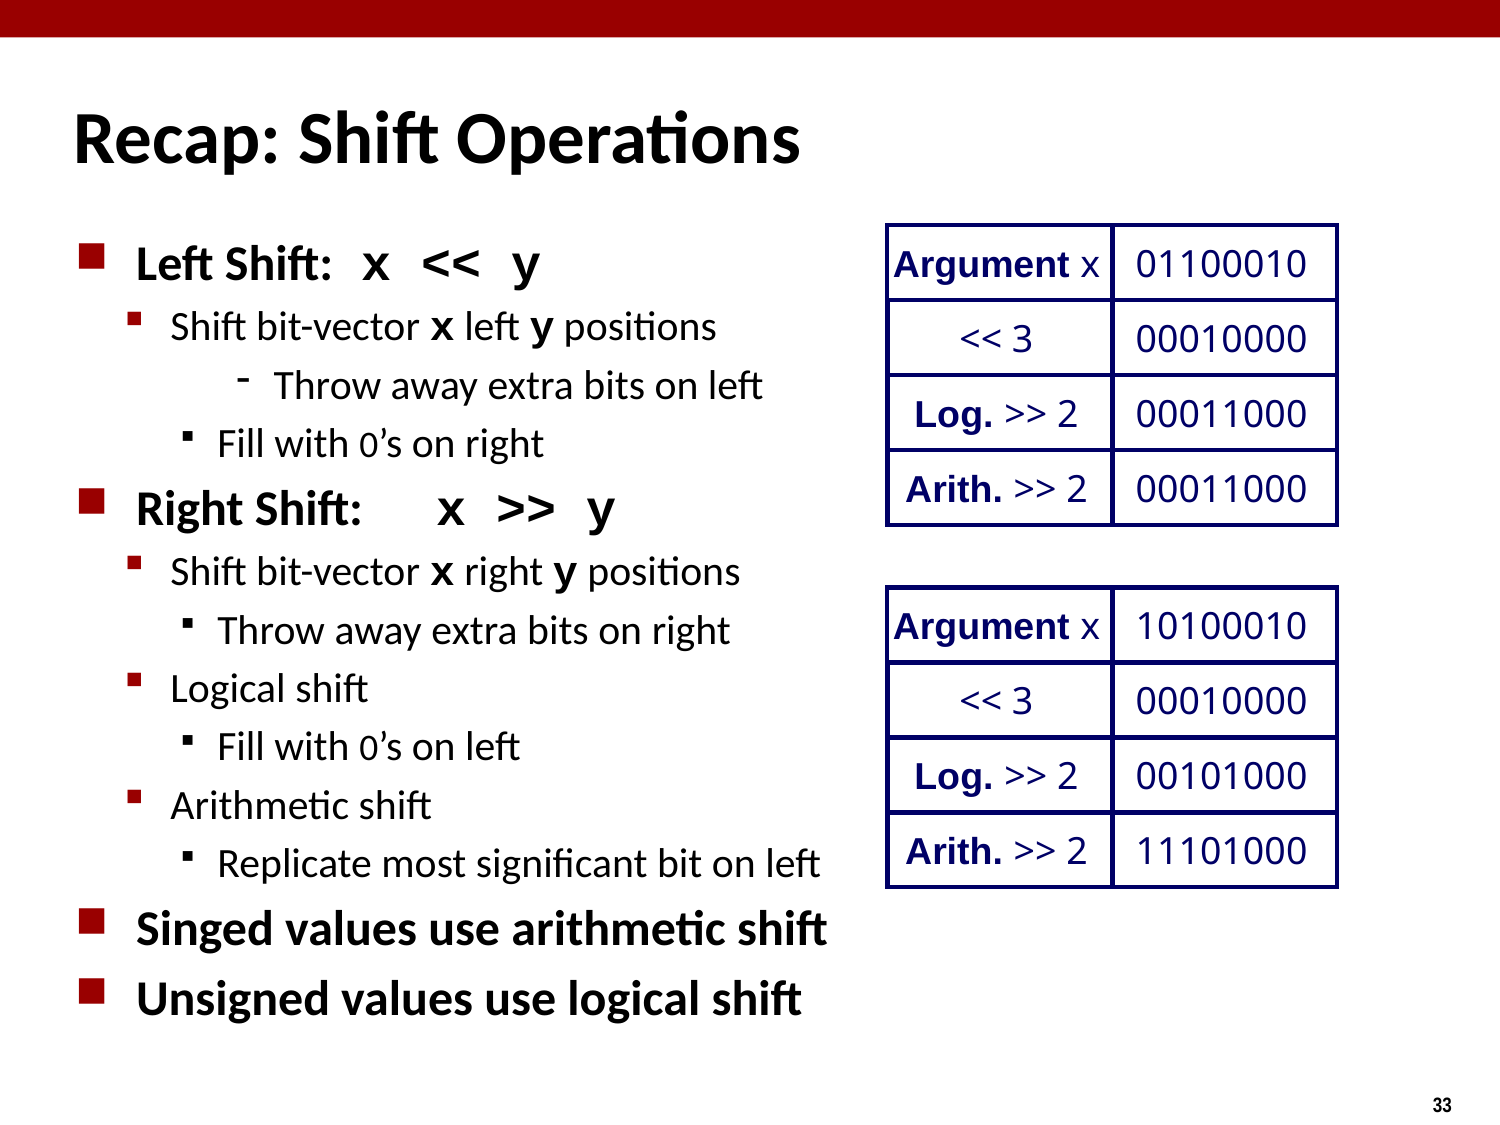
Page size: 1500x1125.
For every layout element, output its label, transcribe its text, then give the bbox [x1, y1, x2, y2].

text_box Log. >> 2 [906, 744, 1094, 806]
text_box << 3 [951, 669, 1049, 731]
text_box [887, 224, 1338, 525]
text_box 01100010 [1127, 231, 1323, 294]
text_box Argument x [884, 231, 1116, 294]
text_box 00010000 [1127, 669, 1323, 731]
text_box 00011000 [1127, 381, 1323, 444]
text_box 00101000 [1127, 744, 1323, 806]
text_box 10100010 [1127, 594, 1323, 656]
text_box [887, 587, 1338, 888]
text_box << 3 [951, 306, 1049, 369]
text_box 11101000 [1127, 819, 1323, 881]
text_box Recap: Shift Operations [58, 71, 1304, 197]
text_box Arith. >> 2 [896, 819, 1103, 881]
text_box Arith. >> 2 [896, 456, 1103, 519]
text_box 00010000 [1127, 306, 1323, 369]
text_box Argument x [884, 594, 1116, 656]
text_box 00011000 [1127, 456, 1323, 519]
text_box Left Shift: x << y Shift bit-vector x left y positions Throw away extra bits on left Fill with 0’s on right Right Shift: x >> y Shift bit-vector x right y positions Throw away extra bits on right Logical shift Fill with 0’s on left Arithmetic shift Replicate most significant bit on left Singed values use arithmetic shift Unsigned values use logical shift [65, 223, 1361, 1039]
text_box Log. >> 2 [906, 381, 1094, 444]
